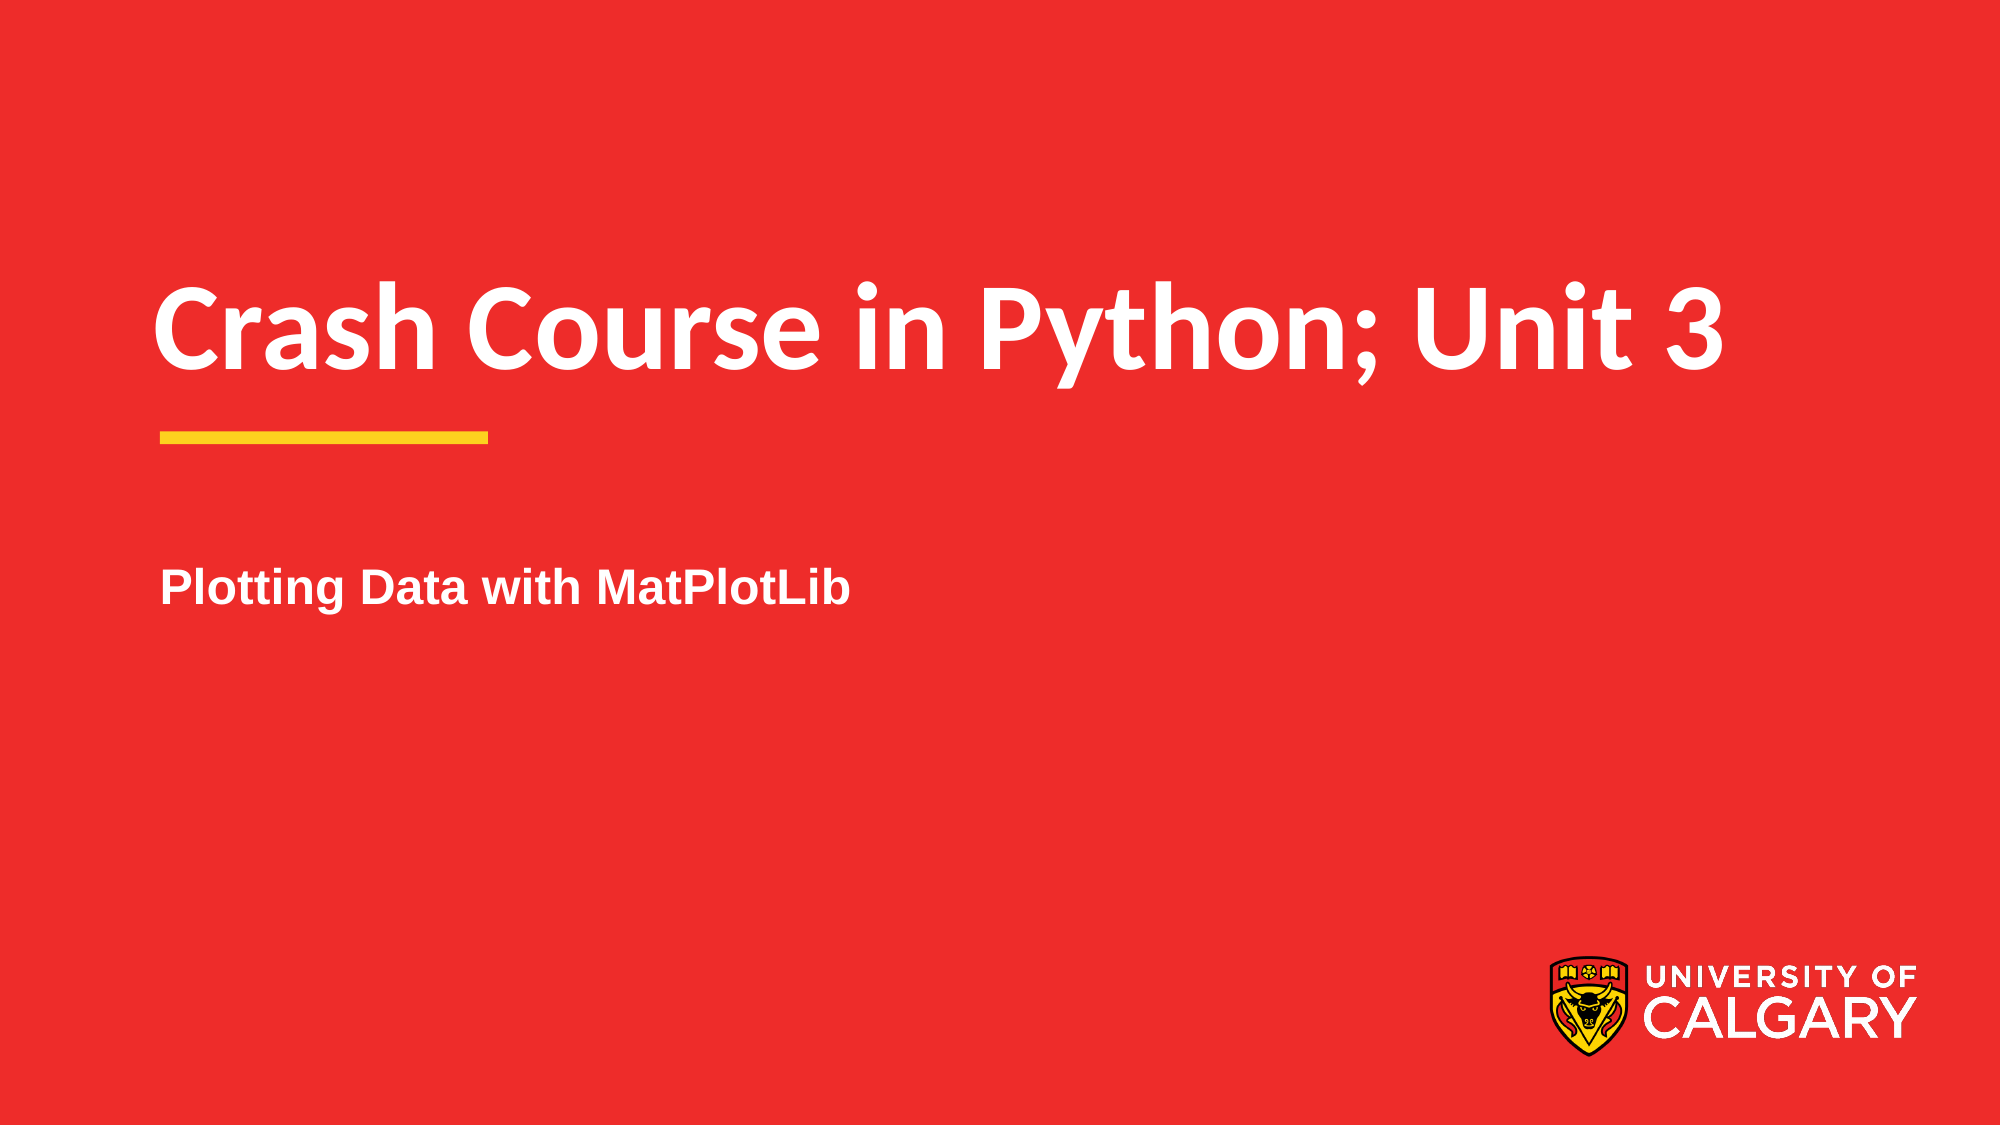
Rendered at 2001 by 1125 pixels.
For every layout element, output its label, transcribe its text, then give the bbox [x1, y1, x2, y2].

title Crash Course in Python; Unit 3 [138, 86, 1915, 405]
picture [1508, 924, 1958, 1079]
subtitle Plotting Data with MatPlotLib [144, 486, 1645, 619]
